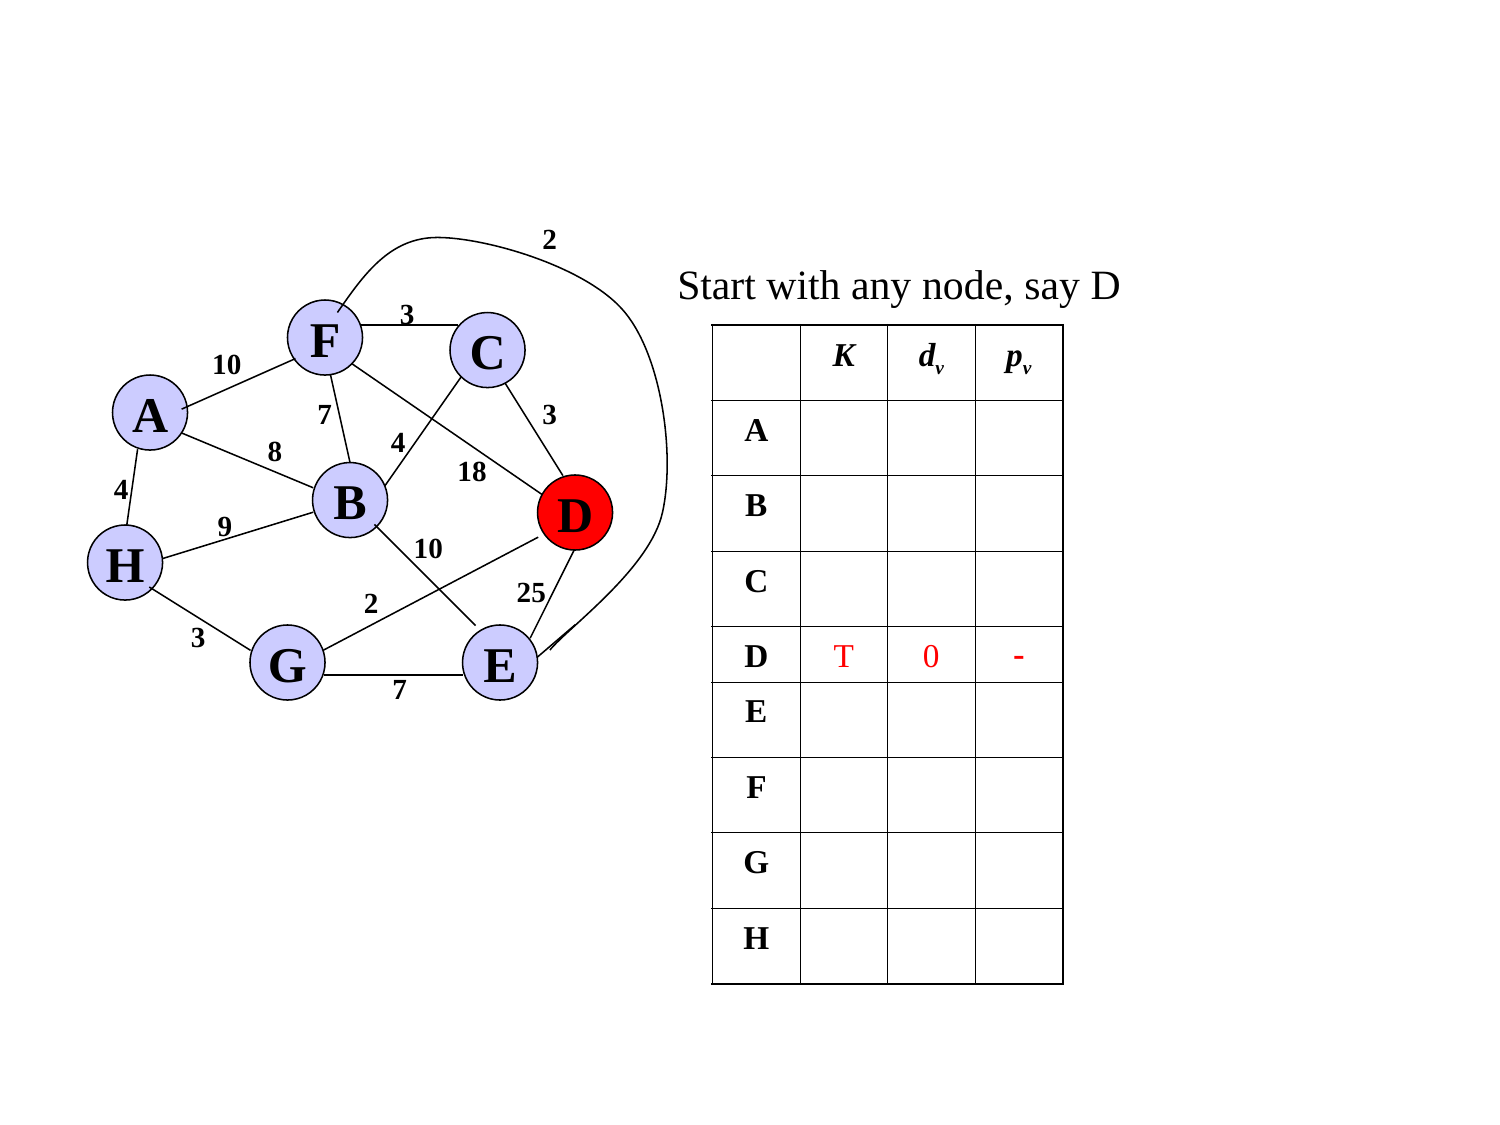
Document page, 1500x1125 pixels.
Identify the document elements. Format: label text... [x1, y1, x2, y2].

table_cell F [713, 758, 800, 832]
table_cell [888, 683, 975, 757]
table_cell [888, 758, 975, 832]
table_cell [801, 909, 887, 983]
table_cell [976, 401, 1062, 475]
table_cell [801, 683, 887, 757]
table_cell [888, 833, 975, 908]
text_box B [312, 462, 388, 538]
table_header dv [888, 326, 975, 400]
text_box E [462, 624, 538, 701]
table_cell [888, 552, 975, 626]
text_box 18 [433, 444, 511, 495]
text_box 10 [389, 521, 468, 572]
text_box 25 [492, 565, 571, 617]
table_cell D [713, 627, 800, 682]
table_cell B [713, 476, 800, 551]
text_box C [450, 312, 526, 388]
text_box 2 [346, 576, 397, 628]
table_cell  [976, 627, 1062, 682]
text_box 4 [373, 416, 424, 467]
text_box F [287, 299, 363, 376]
table_cell C [713, 552, 800, 626]
table_cell [976, 909, 1062, 983]
text_box 3 [382, 287, 433, 338]
text_box 8 [249, 424, 301, 476]
table_cell A [713, 401, 800, 475]
text_box 4 [96, 462, 134, 513]
text_box A [112, 375, 188, 451]
table_cell [976, 758, 1062, 832]
table_cell E [713, 683, 800, 757]
table_cell 0 [888, 627, 975, 682]
table_cell [801, 552, 887, 626]
table_cell H [713, 909, 800, 983]
table_cell [976, 833, 1062, 908]
text_box 2 [524, 212, 576, 263]
text_box 7 [299, 387, 351, 438]
table_cell G [713, 833, 800, 908]
text_box 3 [524, 387, 576, 438]
text_box 10 [187, 337, 267, 388]
text_box H [87, 525, 163, 601]
table_cell T [801, 627, 887, 682]
table_header [713, 326, 800, 400]
table_cell [976, 683, 1062, 757]
table_cell [801, 833, 887, 908]
text_box 9 [200, 499, 251, 551]
text_box D [537, 474, 613, 551]
table_cell [976, 476, 1062, 551]
table_header pv [976, 326, 1062, 400]
table_cell [801, 758, 887, 832]
table_cell [976, 552, 1062, 626]
text_box 4 [130, 462, 147, 513]
text_box 3 [173, 610, 224, 662]
text_box 7 [374, 662, 426, 713]
table_cell [801, 401, 887, 475]
table_cell [801, 476, 887, 551]
text_box G [249, 624, 326, 701]
table_cell [888, 476, 975, 551]
table_cell [888, 909, 975, 983]
text_box Start with any node, say D [662, 249, 1138, 316]
table_cell [888, 401, 975, 475]
table_header K [801, 326, 887, 400]
